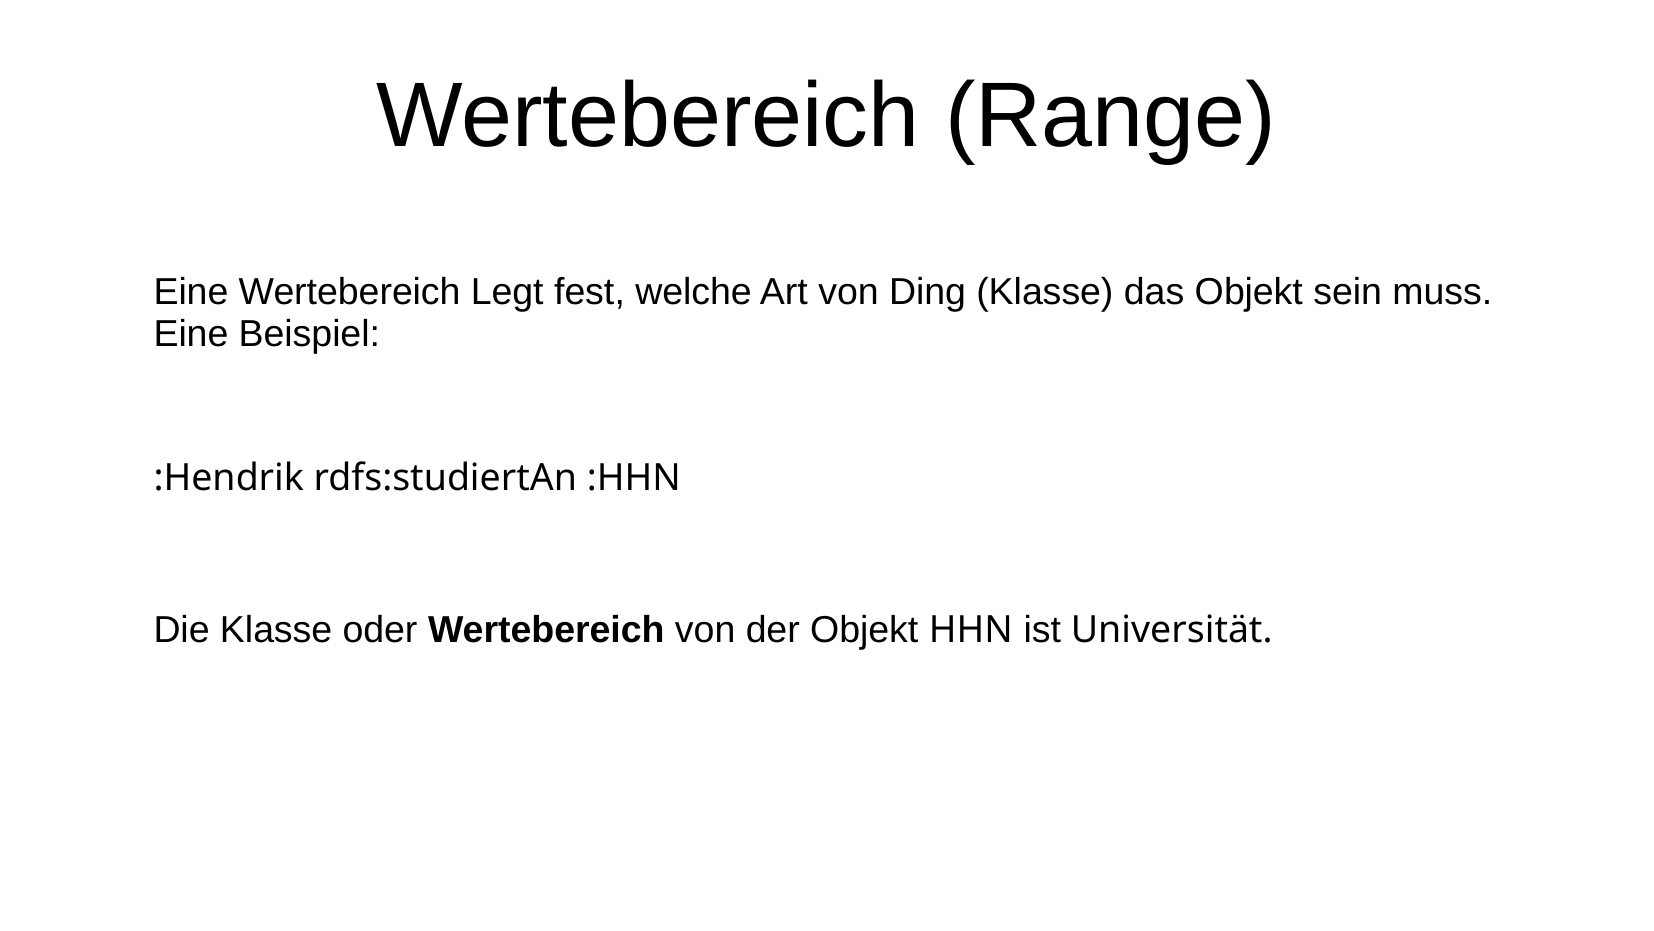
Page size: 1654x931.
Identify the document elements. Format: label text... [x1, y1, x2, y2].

list Eine Wertebereich Legt fest, welche Art von Ding (Klasse) das Objekt sein muss. Eine Beispiel: :Hendrik rdfs:studiertAn :HHN Die Klasse oder Wertebereich von der Objekt HHN ist Universität. [82, 217, 1571, 758]
title Wertebereich (Range) [82, 37, 1571, 193]
